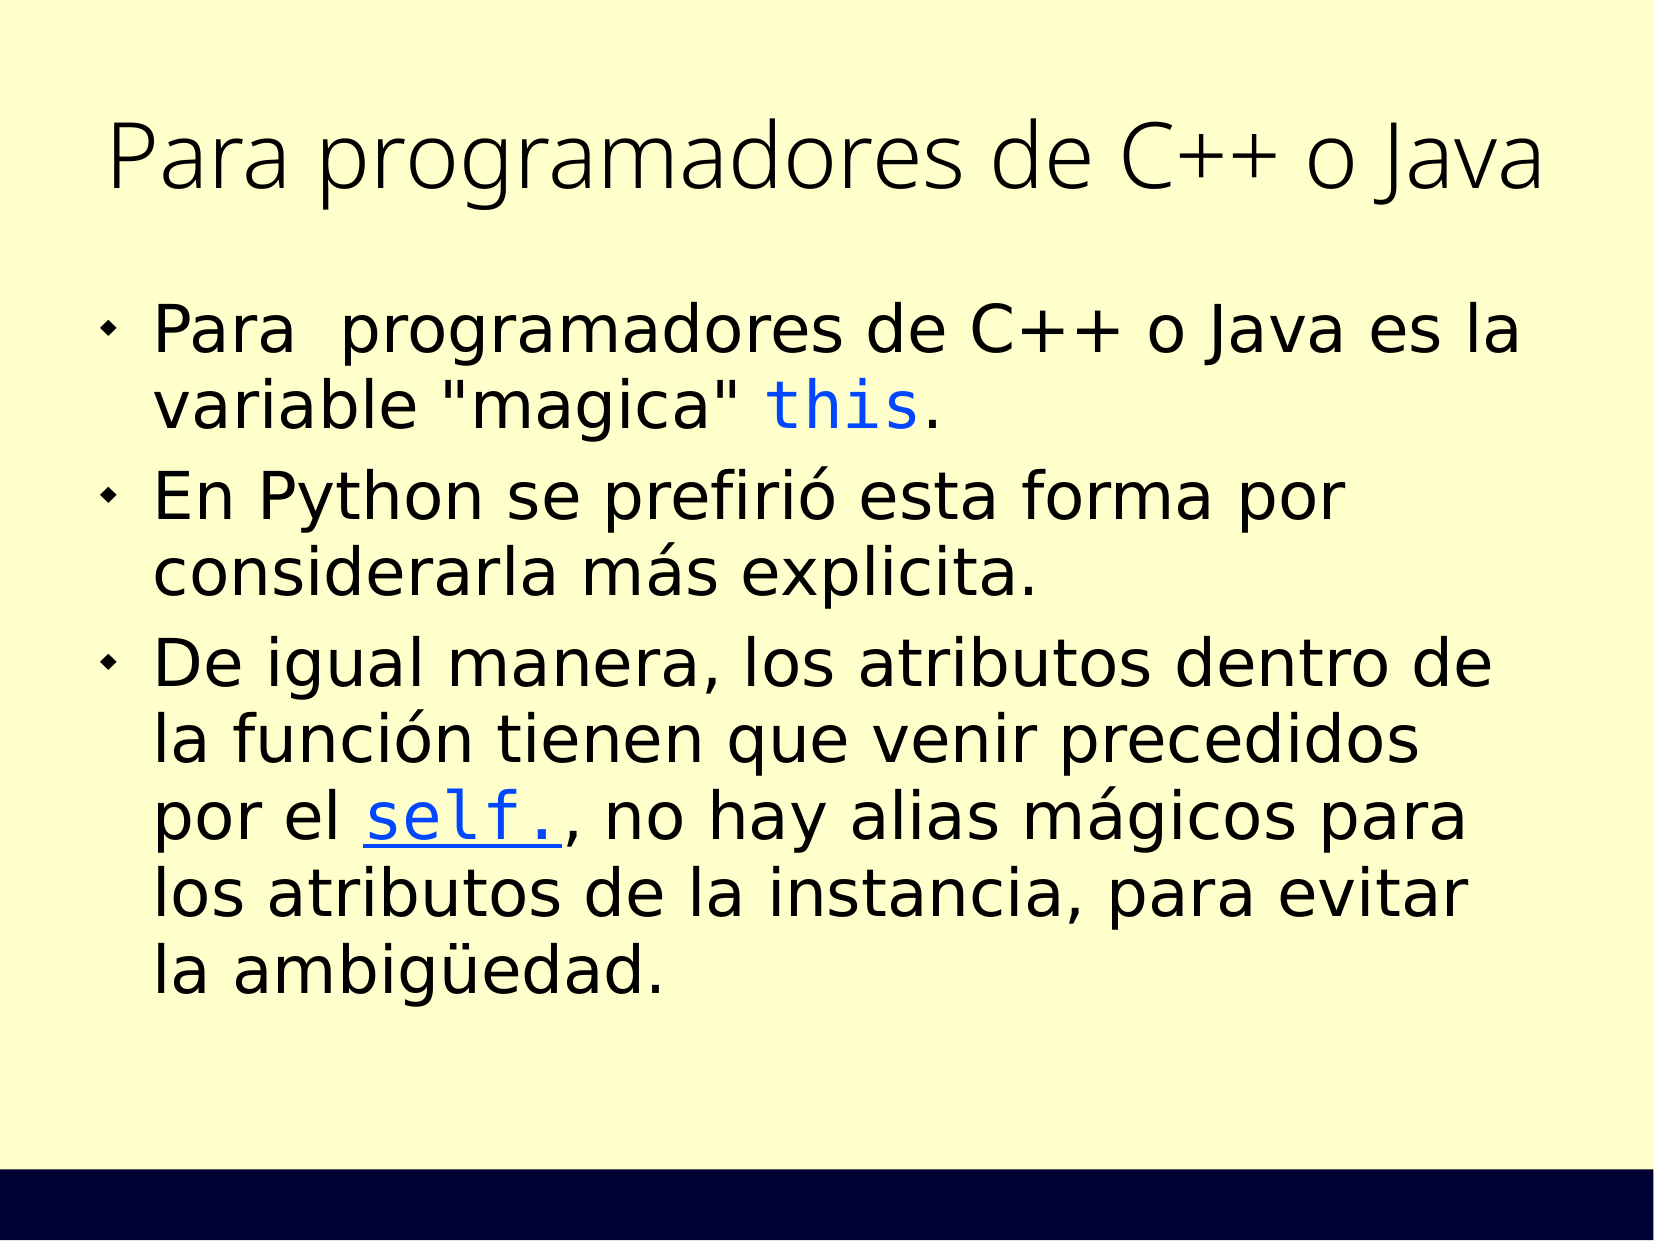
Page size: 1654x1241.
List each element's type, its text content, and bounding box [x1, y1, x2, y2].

list Para programadores de C++ o Java es la variable "magica" this. En Python se prefirió esta forma por considerarla más explicita. De igual manera, los atributos dentro de la función tienen que venir precedidos por el self., no hay alias mágicos para los atributos de la instancia, para evitar la ambigüedad. [82, 290, 1538, 1010]
title Para programadores de C++ o Java [82, 49, 1571, 257]
